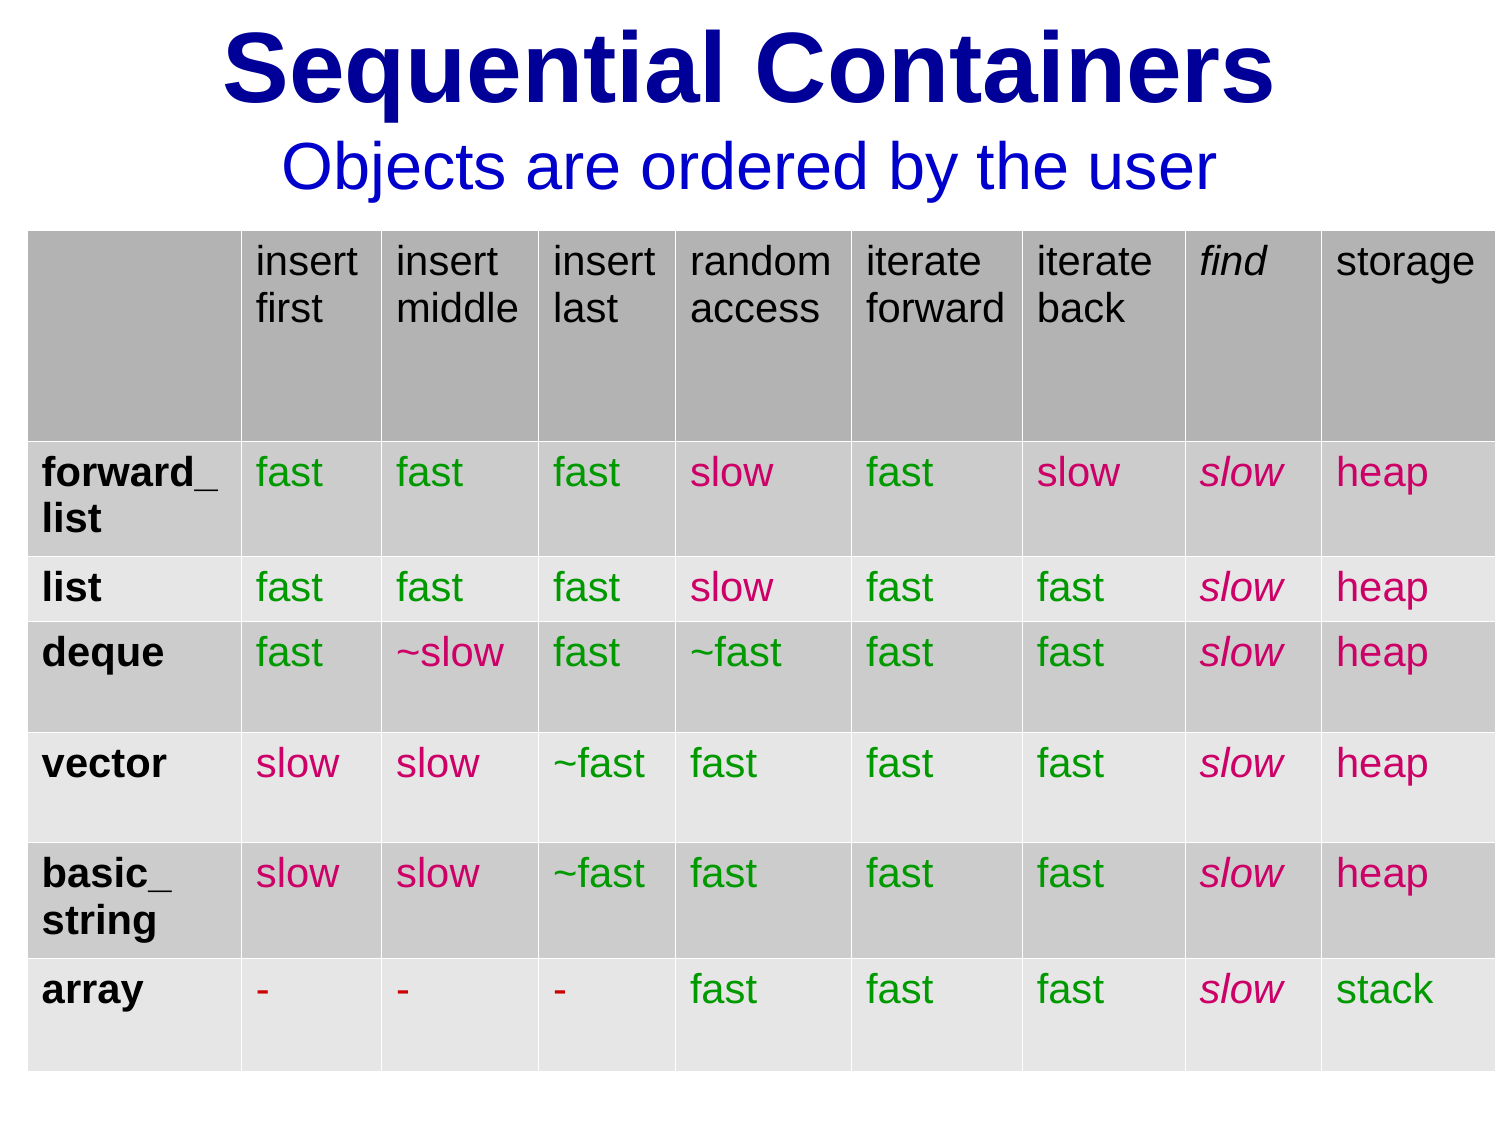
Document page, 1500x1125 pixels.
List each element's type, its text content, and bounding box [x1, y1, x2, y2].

table_cell fast [852, 557, 1022, 621]
table_cell heap [1322, 557, 1495, 621]
table_cell slow [1186, 442, 1321, 556]
table_cell slow [1186, 959, 1321, 1071]
table_cell fast [242, 557, 381, 621]
table_cell heap [1322, 843, 1495, 958]
table_cell fast [852, 843, 1022, 958]
table_cell array [28, 959, 241, 1071]
table_cell fast [1023, 557, 1185, 621]
table_header find [1186, 231, 1321, 441]
table_header insert first [242, 231, 381, 441]
table_cell ~fast [539, 733, 675, 842]
table_cell fast [539, 442, 675, 556]
table_cell fast [852, 442, 1022, 556]
table_cell fast [539, 557, 675, 621]
table_header storage [1322, 231, 1495, 441]
table_header insert last [539, 231, 675, 441]
table_cell slow [1186, 557, 1321, 621]
table_cell - [382, 959, 538, 1071]
table_header [28, 231, 241, 441]
table_cell slow [382, 733, 538, 842]
table_cell slow [1023, 442, 1185, 556]
table_cell fast [382, 557, 538, 621]
table_cell fast [676, 733, 851, 842]
table_cell ~fast [539, 843, 675, 958]
table_cell fast [1023, 959, 1185, 1071]
table_cell fast [1023, 733, 1185, 842]
table_cell ~slow [382, 622, 538, 732]
table_cell fast [242, 442, 381, 556]
table_cell heap [1322, 733, 1495, 842]
table_cell - [539, 959, 675, 1071]
table_header iterate back [1023, 231, 1185, 441]
table_cell list [28, 557, 241, 621]
table_cell slow [1186, 843, 1321, 958]
table_cell slow [676, 442, 851, 556]
table_cell fast [676, 843, 851, 958]
table_cell fast [852, 622, 1022, 732]
table_header random access [676, 231, 851, 441]
table_cell fast [539, 622, 675, 732]
table_cell fast [242, 622, 381, 732]
table_cell forward_ list [28, 442, 241, 556]
table_cell fast [1023, 622, 1185, 732]
table_cell slow [242, 843, 381, 958]
table_cell fast [676, 959, 851, 1071]
table_cell heap [1322, 442, 1495, 556]
table_cell fast [852, 959, 1022, 1071]
table_cell slow [1186, 622, 1321, 732]
table_cell slow [1186, 733, 1321, 842]
table_header iterate forward [852, 231, 1022, 441]
table_cell - [242, 959, 381, 1071]
table_cell ~fast [676, 622, 851, 732]
table_cell deque [28, 622, 241, 732]
table_cell slow [242, 733, 381, 842]
table_cell basic_ string [28, 843, 241, 958]
table_cell stack [1322, 959, 1495, 1071]
table_cell fast [1023, 843, 1185, 958]
title Sequential Containers Objects are ordered by the user [90, 0, 1411, 211]
table_cell vector [28, 733, 241, 842]
table_header insert middle [382, 231, 538, 441]
table_cell slow [382, 843, 538, 958]
table_cell slow [676, 557, 851, 621]
table_cell fast [852, 733, 1022, 842]
table_cell fast [382, 442, 538, 556]
table_cell heap [1322, 622, 1495, 732]
